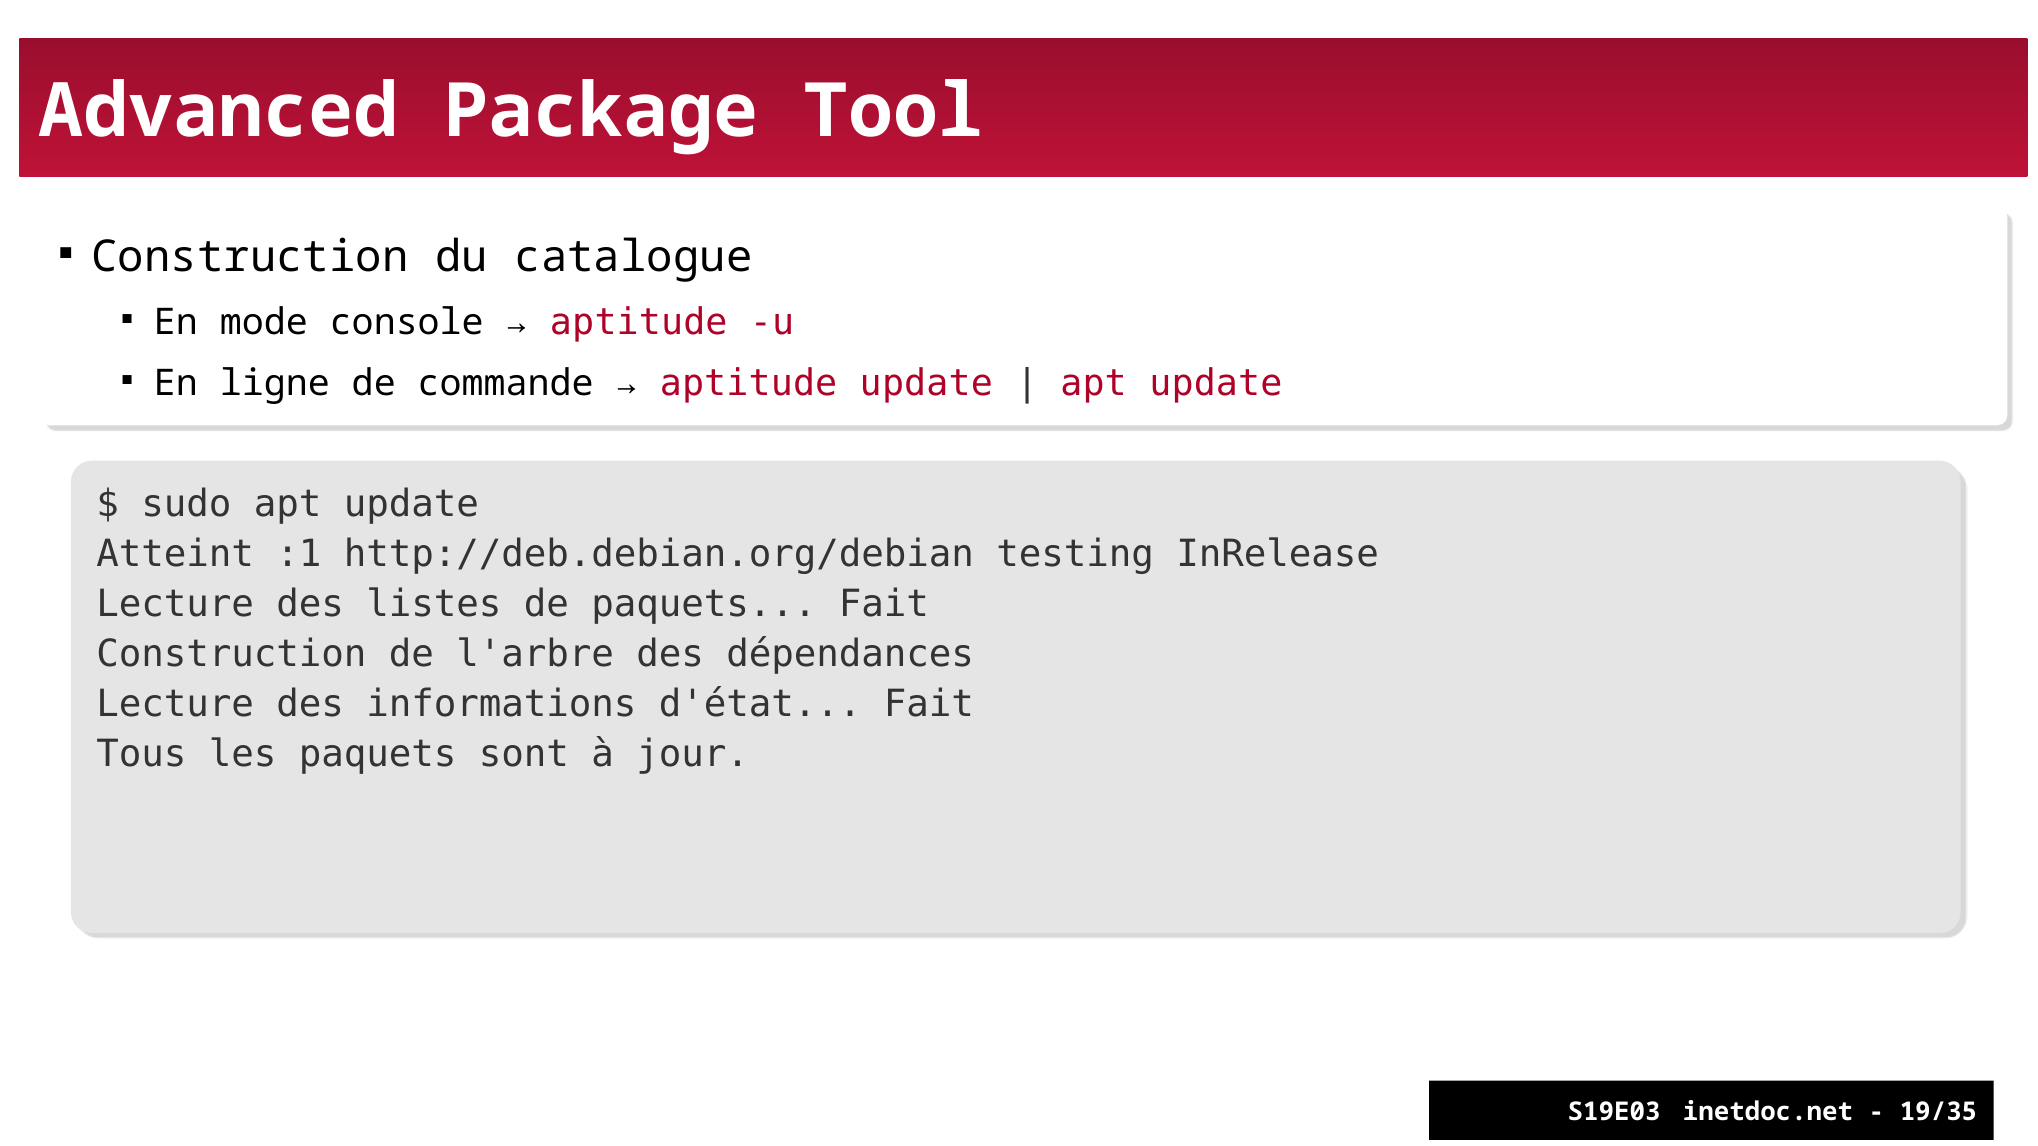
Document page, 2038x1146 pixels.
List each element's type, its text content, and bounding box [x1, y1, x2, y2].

text_box S19E03 inetdoc.net - <numéro>/35 [1429, 1080, 1994, 1140]
text_box $ sudo apt update Atteint :1 http://deb.debian.org/debian testing InRelease Lecture des listes de paquets... Fait Construction de l'arbre des dépendances Lecture des informations d'état... Fait Tous les paquets sont à jour. [70, 460, 1961, 934]
text_box Construction du catalogue En mode console → aptitude -u En ligne de commande → aptitude update | apt update [38, 206, 2008, 426]
text_box Advanced Package Tool [19, 38, 2028, 177]
